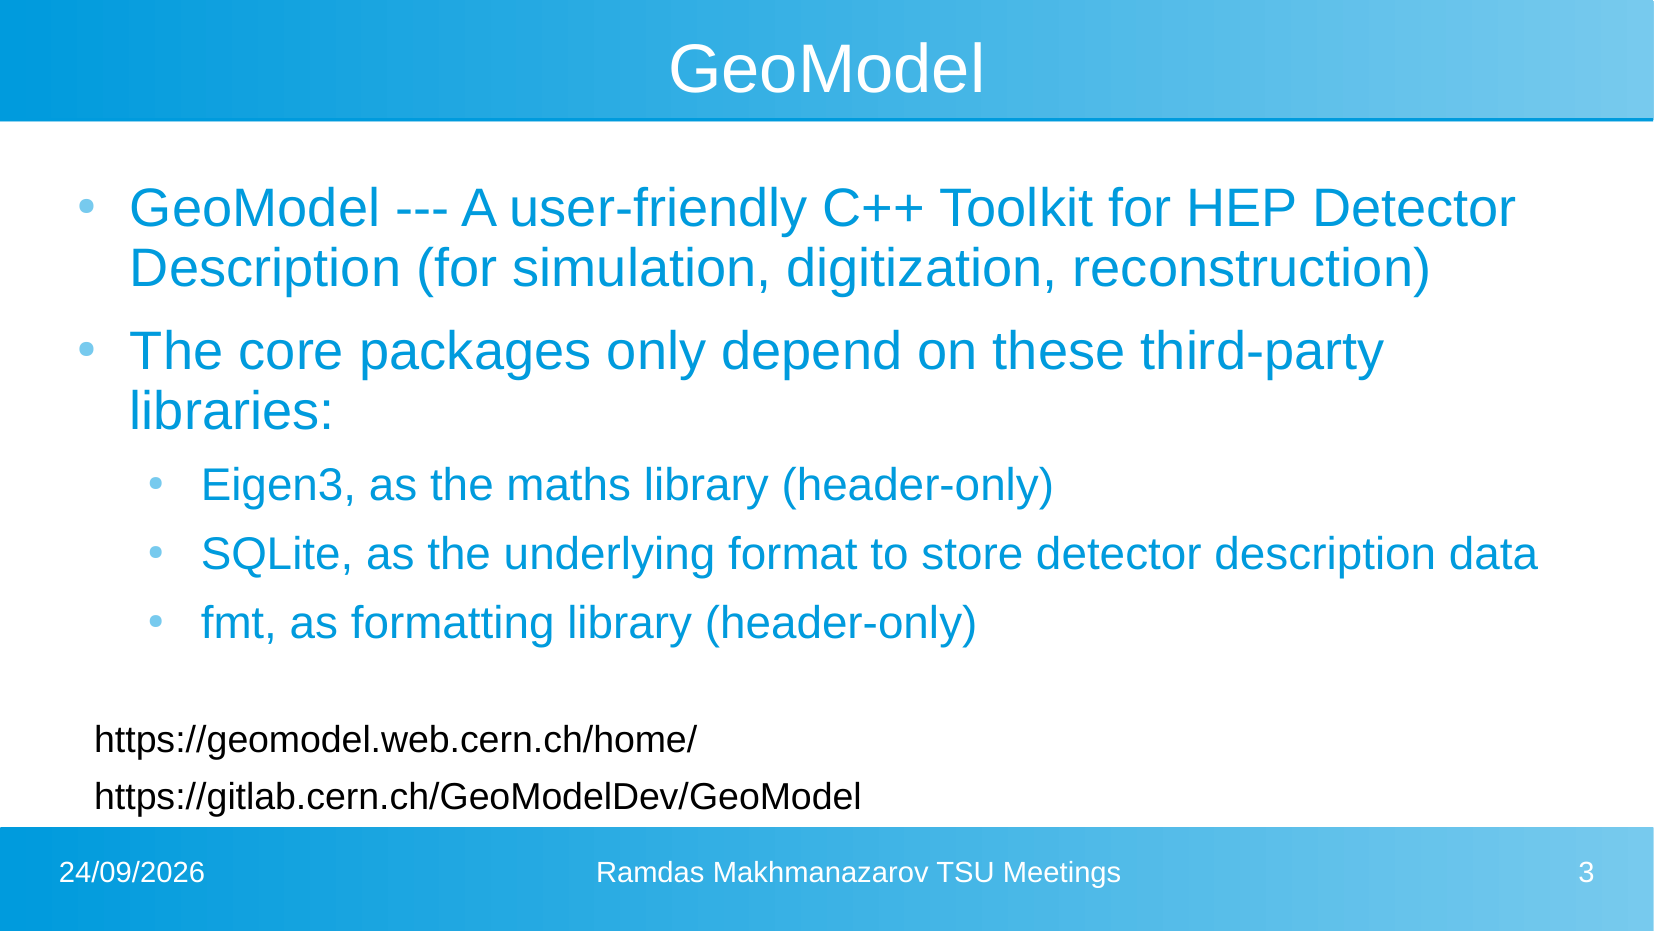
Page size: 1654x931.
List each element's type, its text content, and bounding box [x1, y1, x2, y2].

list GeoModel --- A user-friendly C++ Toolkit for HEP Detector Description (for simulation, digitization, reconstruction) The core packages only depend on these third-party libraries: Eigen3, as the maths library (header-only) SQLite, as the underlying format to store detector description data fmt, as formatting library (header-only) [59, 177, 1595, 768]
title GeoModel [59, 29, 1595, 108]
text_box https://geomodel.web.cern.ch/home/ [79, 710, 713, 768]
text_box https://gitlab.cern.ch/GeoModelDev/GeoModel [79, 768, 877, 826]
